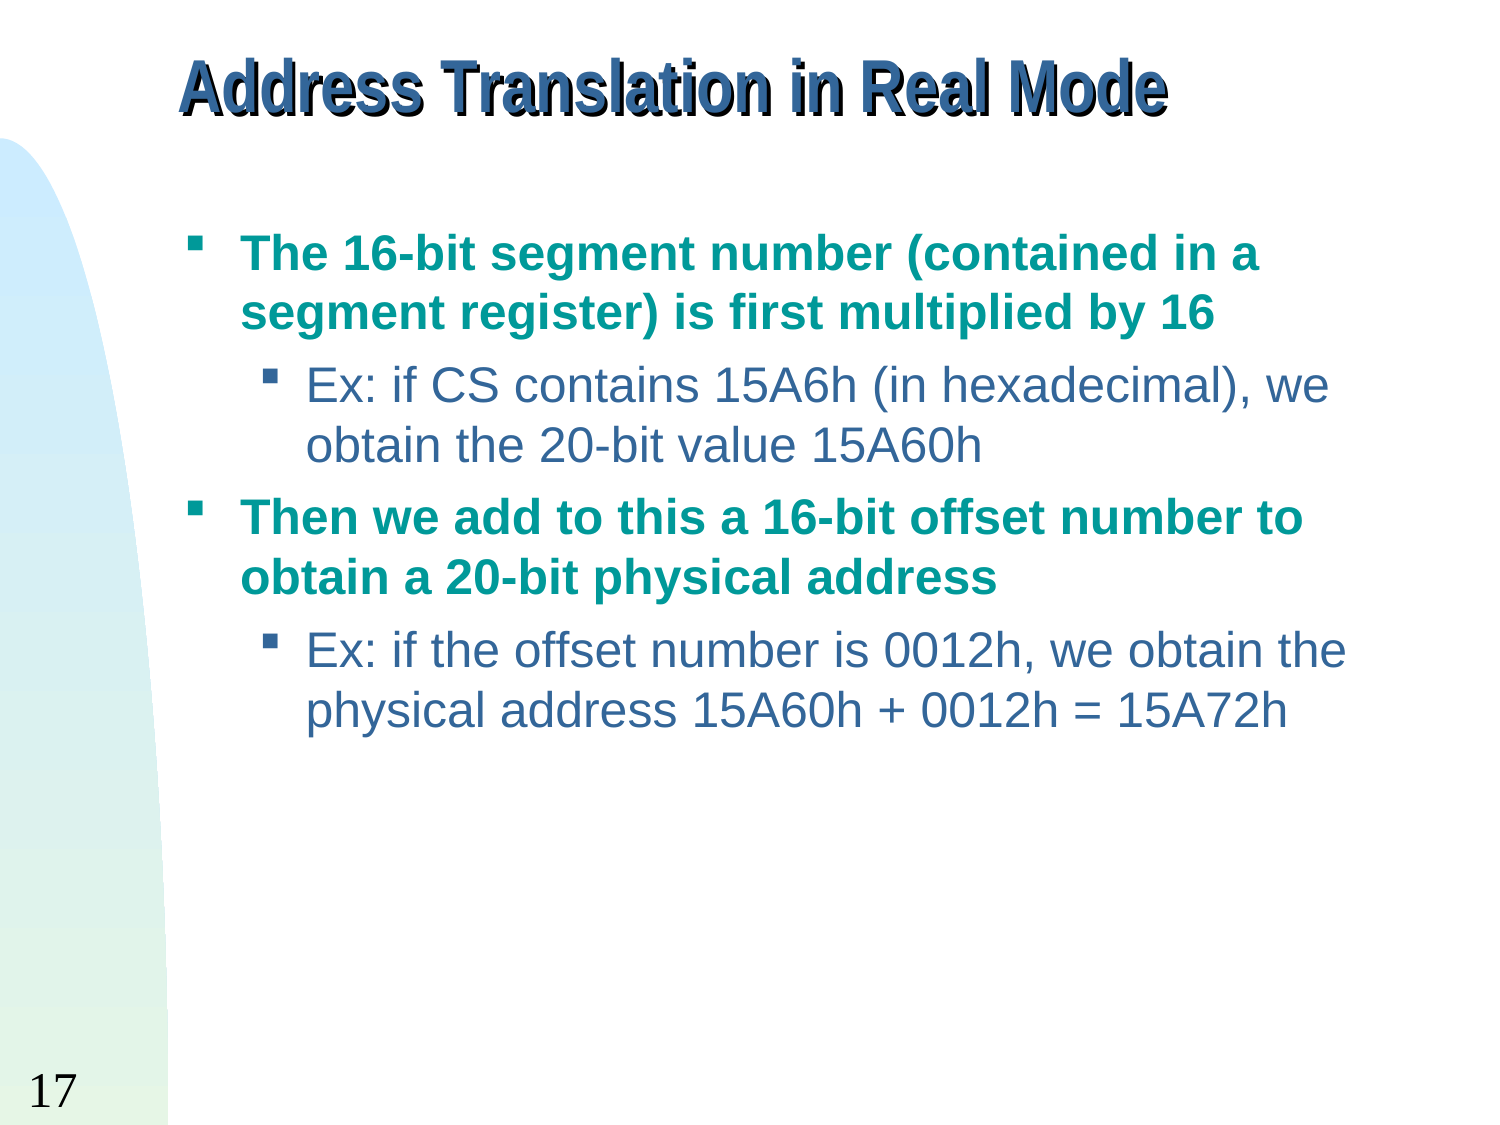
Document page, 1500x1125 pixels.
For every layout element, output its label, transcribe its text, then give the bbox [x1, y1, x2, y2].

list The 16-bit segment number (contained in a segment register) is first multiplied by 16 Ex: if CS contains 15A6h (in hexadecimal), we obtain the 20-bit value 15A60h Then we add to this a 16-bit offset number to obtain a 20-bit physical address Ex: if the offset number is 0012h, we obtain the physical address 15A60h + 0012h = 15A72h [168, 212, 1463, 1025]
title Address Translation in Real Mode [162, 24, 1456, 163]
